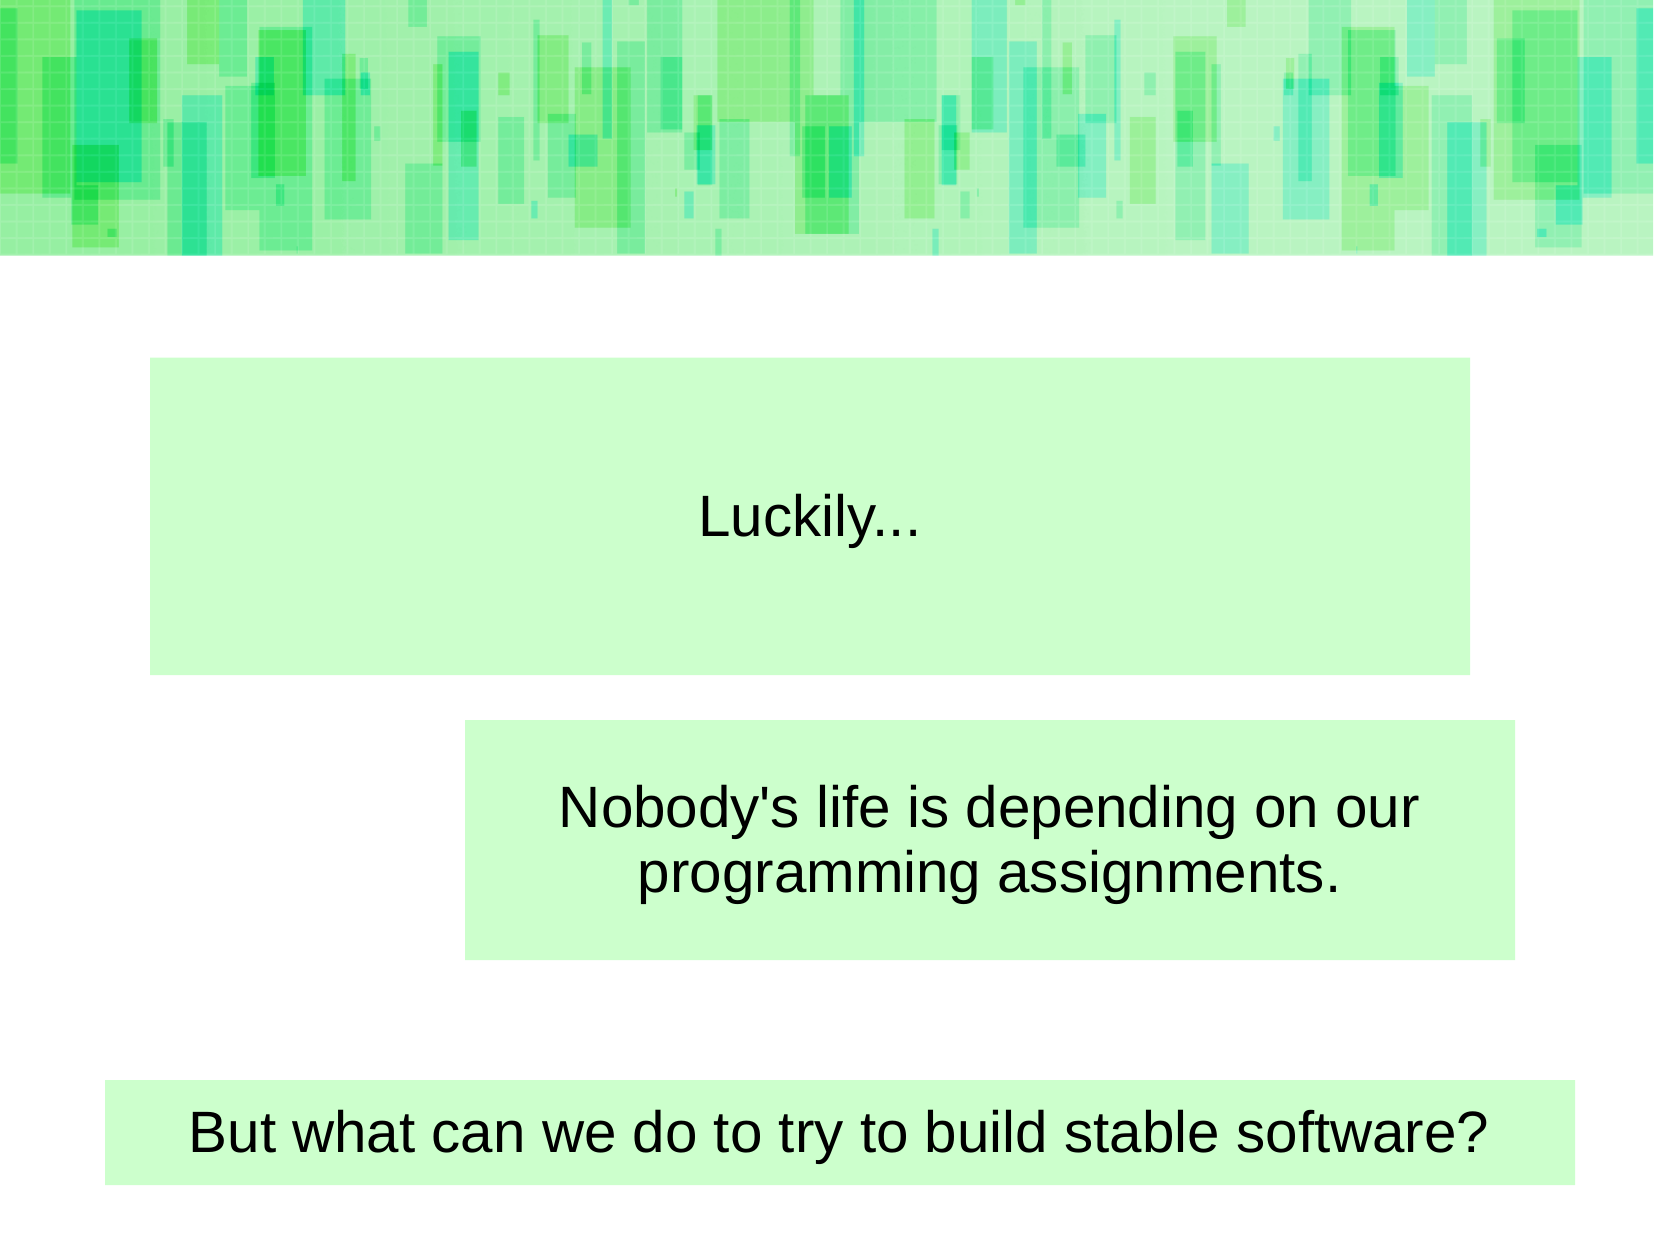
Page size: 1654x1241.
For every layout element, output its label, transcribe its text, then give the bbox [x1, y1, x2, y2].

text_box But what can we do to try to build stable software? [105, 1080, 1576, 1186]
text_box Luckily... [150, 357, 1471, 676]
picture [0, 0, 1654, 1241]
text_box Nobody's life is depending on our programming assignments. [465, 720, 1516, 961]
